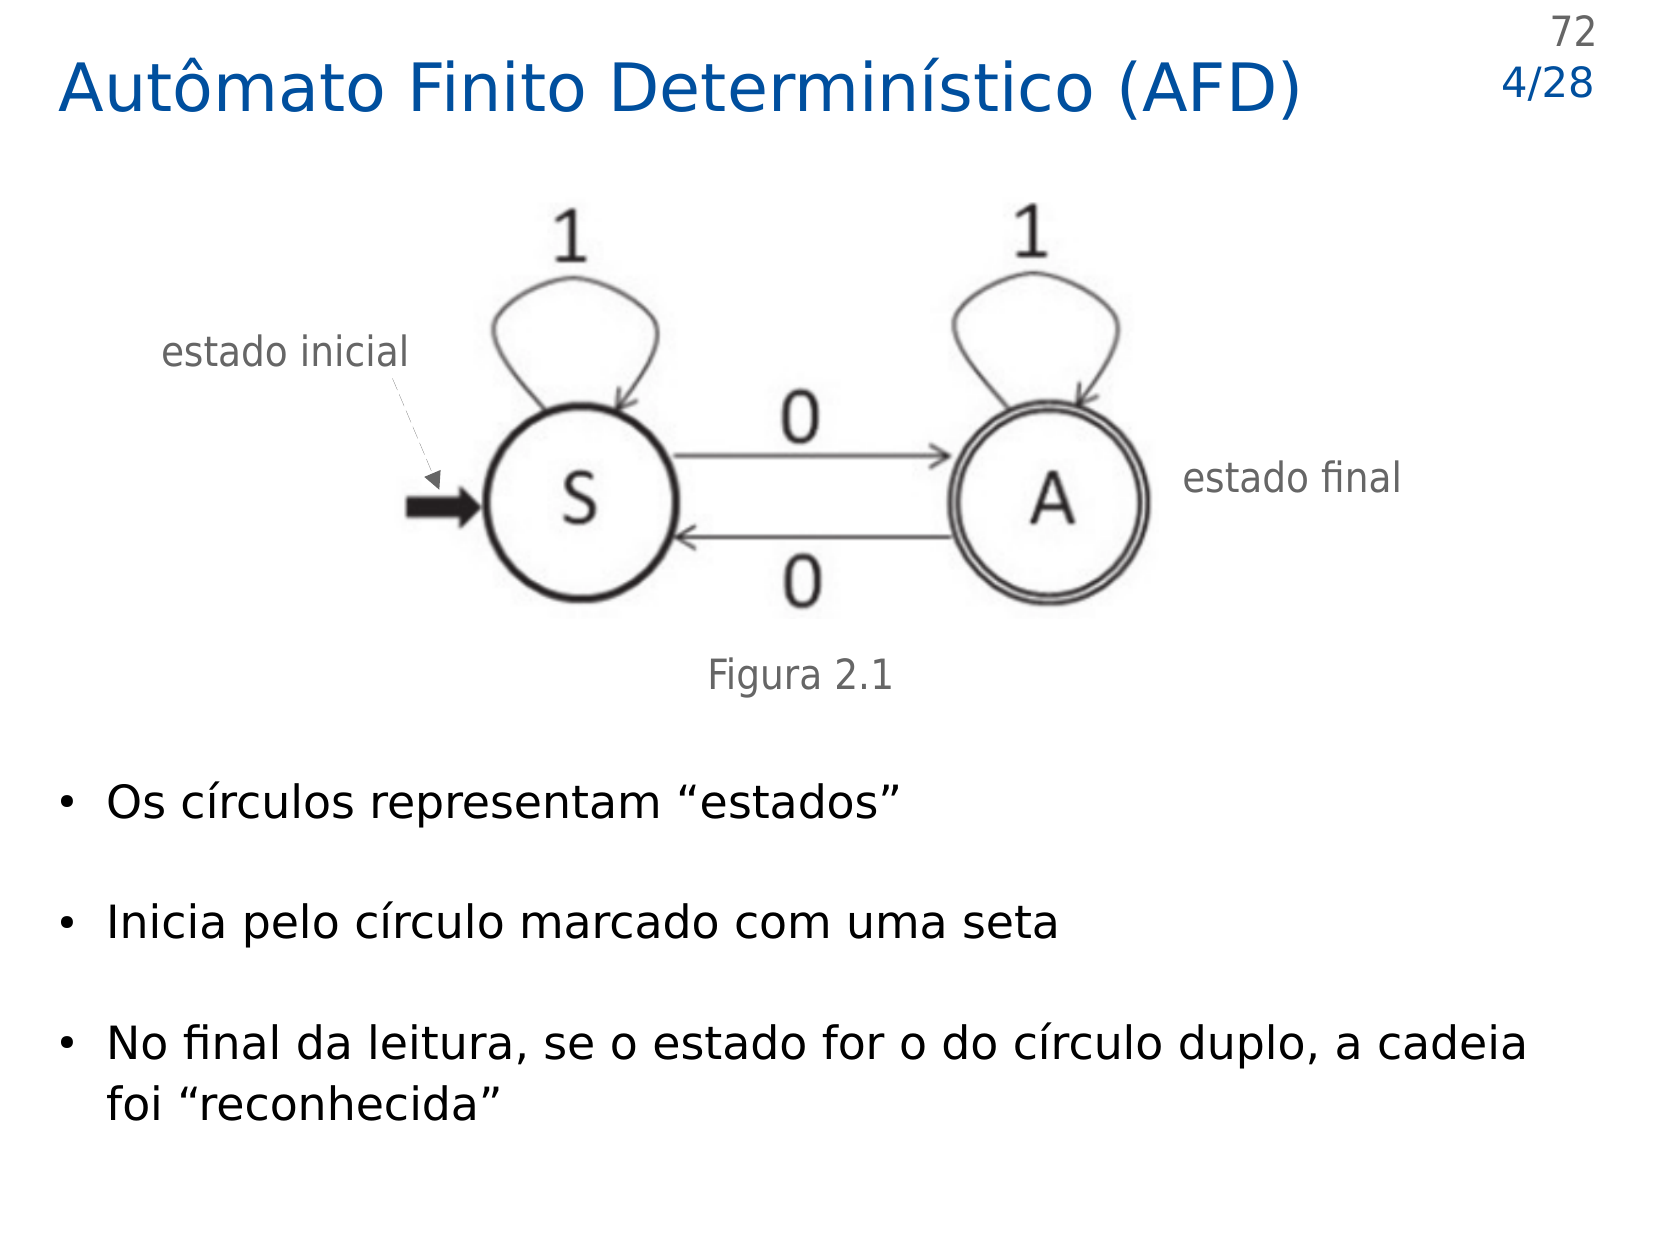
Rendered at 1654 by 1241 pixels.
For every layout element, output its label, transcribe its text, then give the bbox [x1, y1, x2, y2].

text_box estado final [1167, 445, 1418, 510]
text_box 72 [1375, 0, 1613, 64]
picture [392, 195, 1159, 619]
list Os círculos representam “estados” Inicia pelo círculo marcado com uma seta No final da leitura, se o estado for o do círculo duplo, a cadeia foi “reconhecida” [59, 768, 1595, 1182]
title Autômato Finito Determinístico (AFD) [59, 29, 1625, 148]
text_box estado inicial [146, 319, 425, 384]
text_box Figura 2.1 [692, 643, 910, 707]
